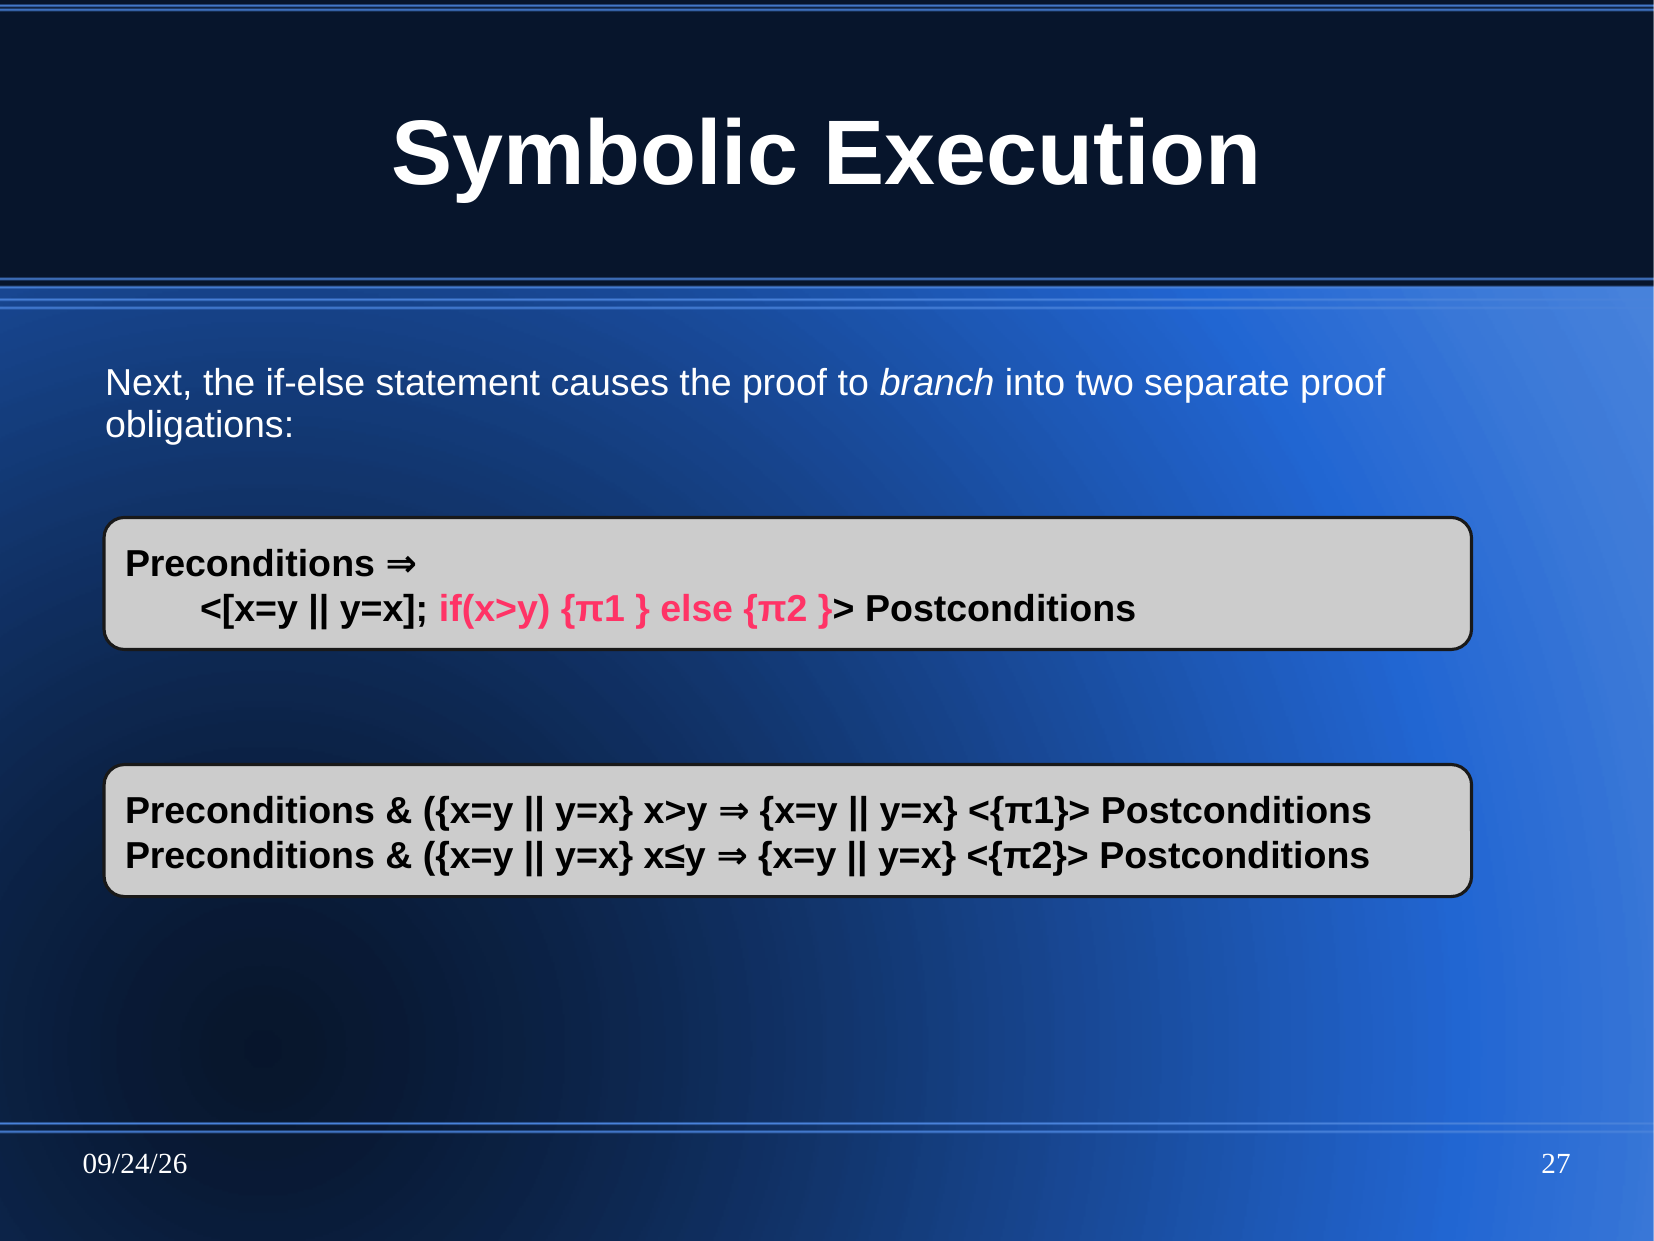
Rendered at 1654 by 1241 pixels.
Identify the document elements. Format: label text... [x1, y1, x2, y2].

text_box Preconditions ⇒ <[x=y || y=x]; if(x>y) {π1 } else {π2 }> Postconditions [103, 517, 1472, 650]
title Symbolic Execution [82, 49, 1571, 257]
text_box Next, the if-else statement causes the proof to branch into two separate proof obligations: [90, 354, 1426, 453]
picture [0, 0, 1654, 1241]
text_box Preconditions & ({x=y || y=x} x>y ⇒ {x=y || y=x} <{π1}> Postconditions Preconditions & ({x=y || y=x} x≤y ⇒ {x=y || y=x} <{π2}> Postconditions [104, 764, 1472, 897]
